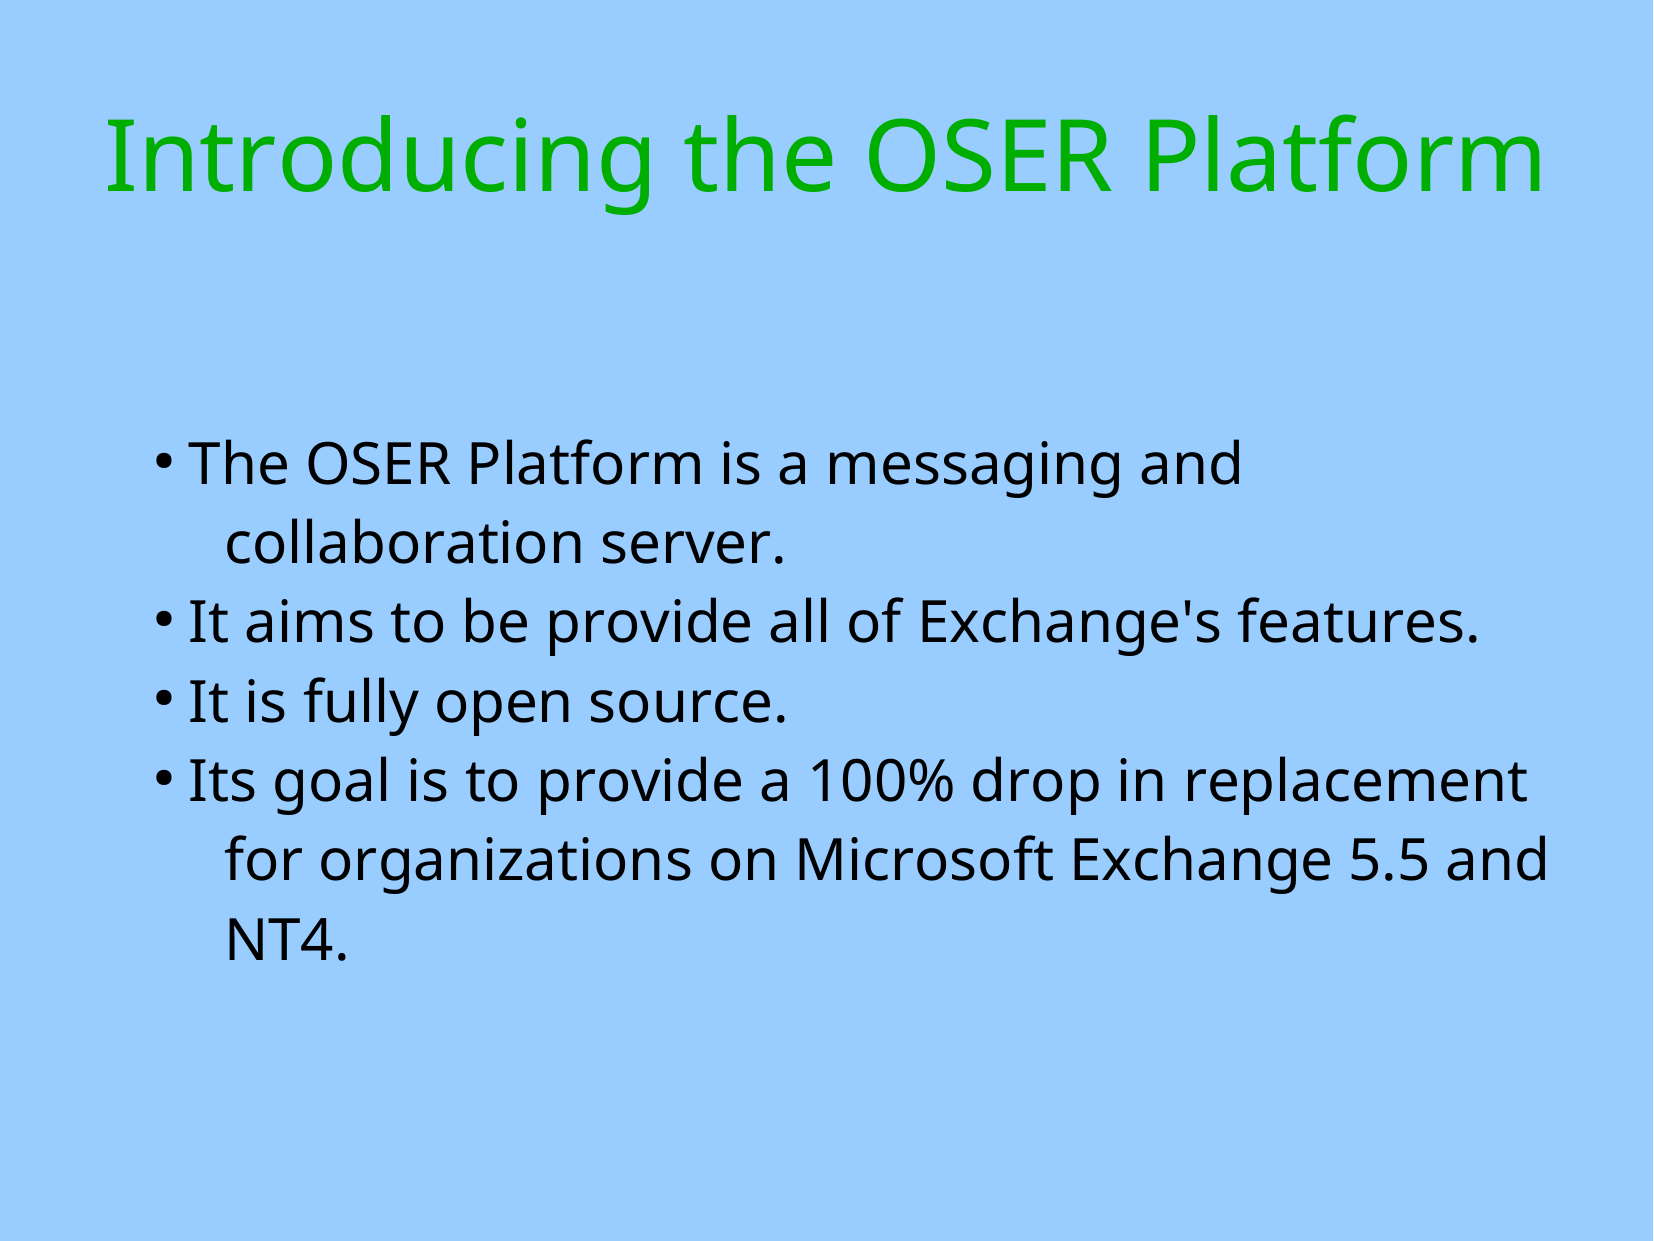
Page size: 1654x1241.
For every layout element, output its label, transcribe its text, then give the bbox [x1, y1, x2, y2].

title Introducing the OSER Platform [82, 49, 1571, 257]
subtitle The OSER Platform is a messaging and collaboration server. It aims to be provide all of Exchange's features. It is fully open source. Its goal is to provide a 100% drop in replacement for organizations on Microsoft Exchange 5.5 and NT4. [82, 290, 1571, 1109]
